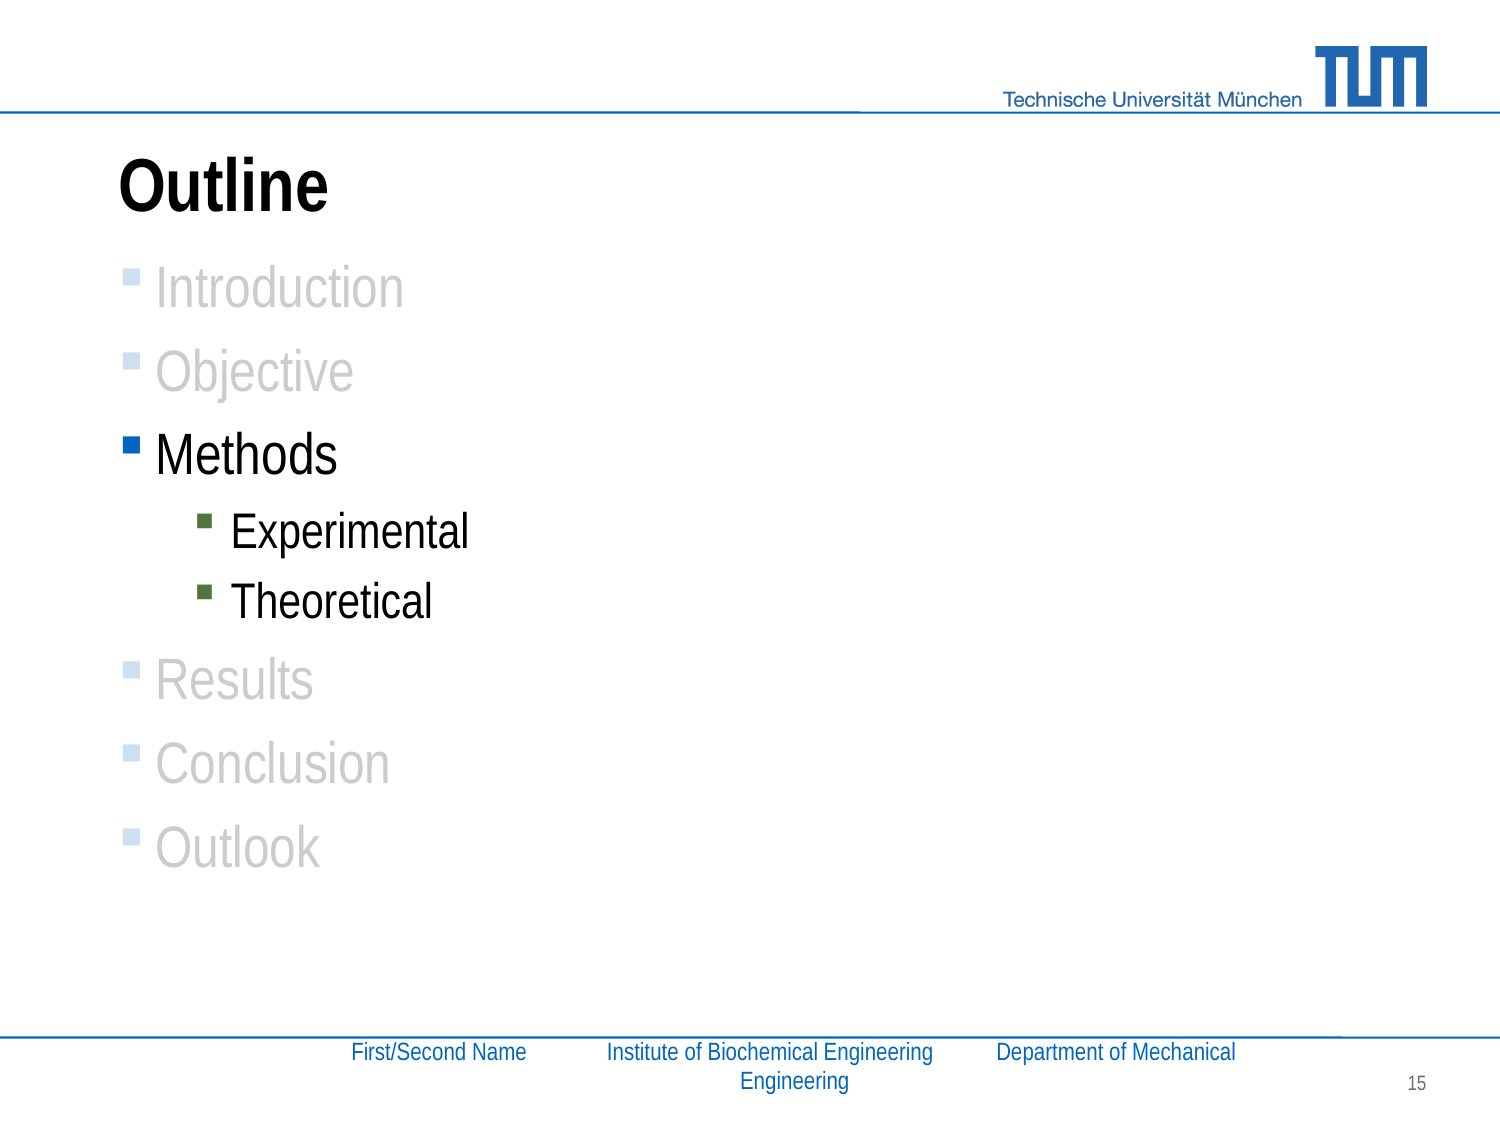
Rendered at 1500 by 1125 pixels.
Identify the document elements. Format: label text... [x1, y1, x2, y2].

footer First/Second Name Institute of Biochemical Engineering Department of Mechanical Engineering [278, 1042, 1312, 1103]
slide_number <number> [1340, 1042, 1427, 1103]
picture [1003, 46, 1427, 107]
text_box [103, 234, 599, 418]
title Outline [103, 114, 1397, 235]
list Introduction Objective Methods Experimental Theoretical Results Conclusion Outlook [103, 249, 1473, 1014]
text_box [91, 631, 588, 896]
